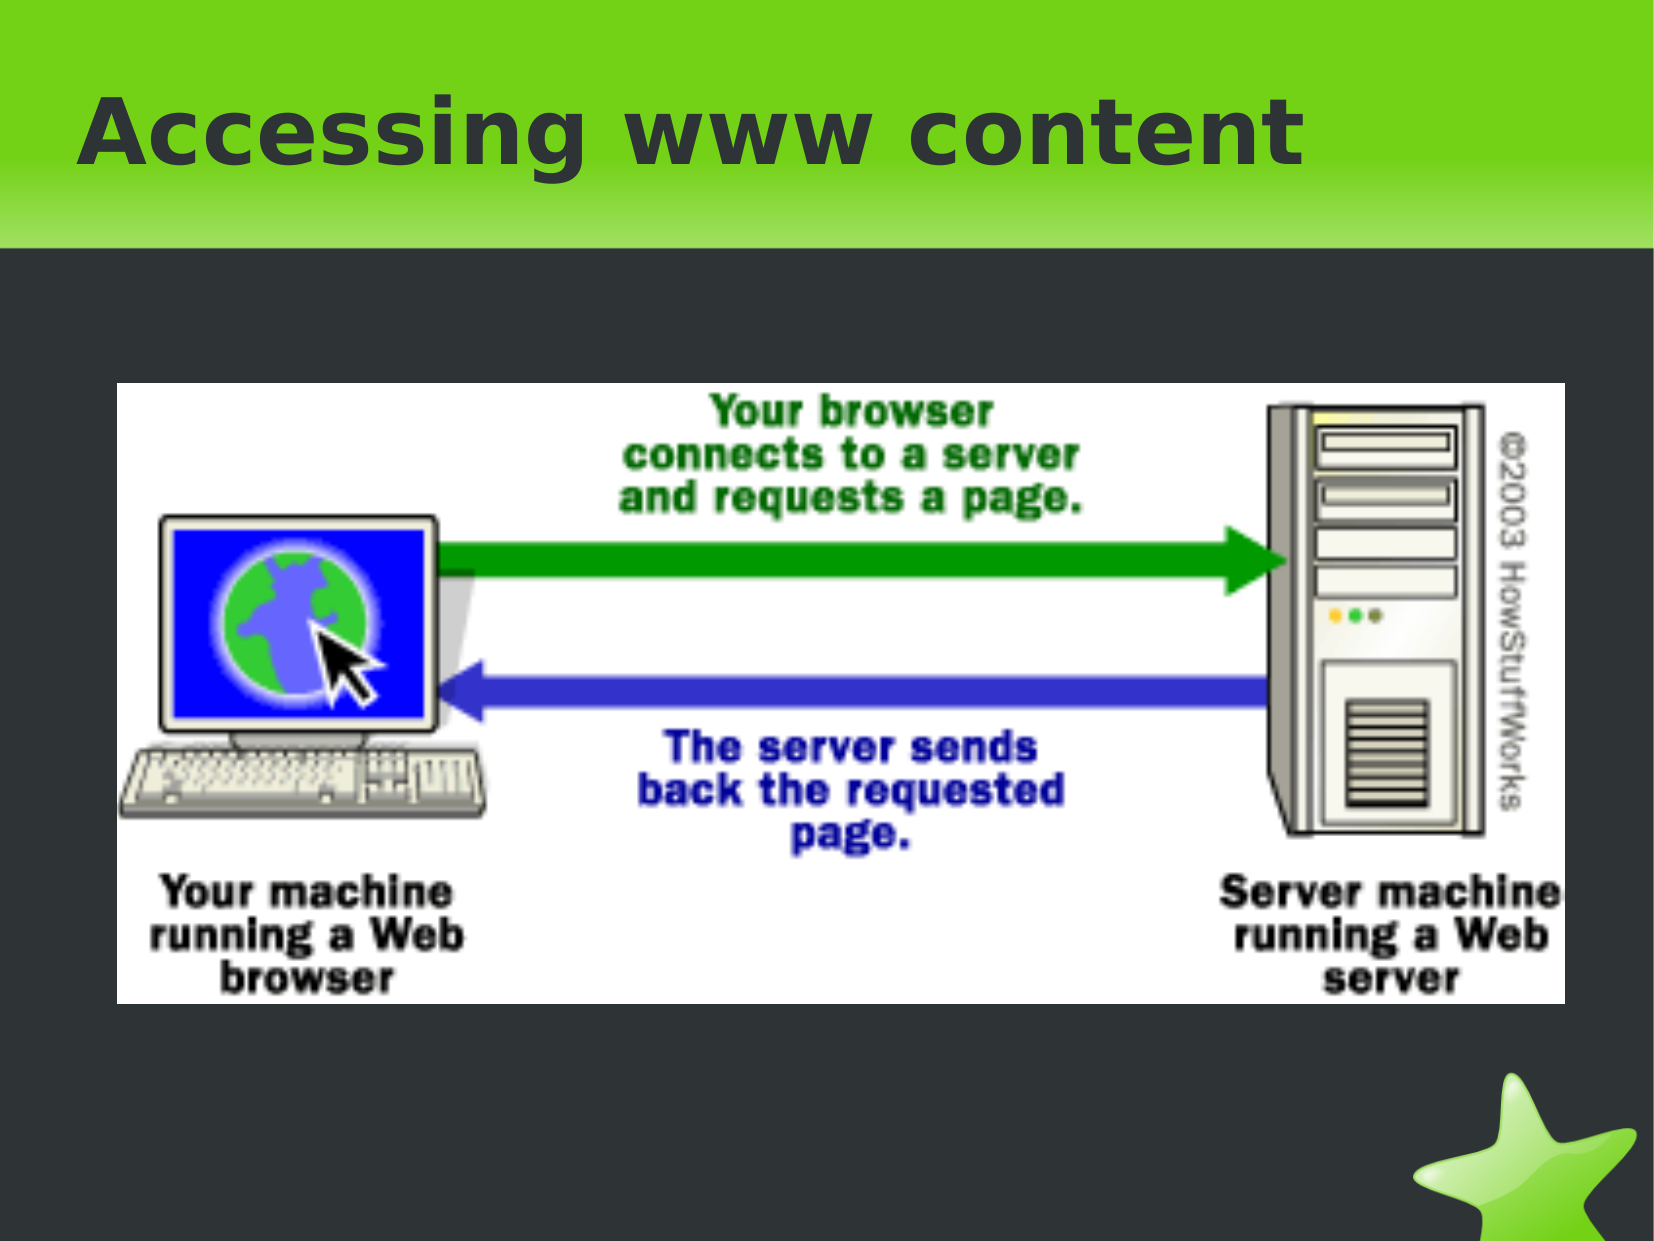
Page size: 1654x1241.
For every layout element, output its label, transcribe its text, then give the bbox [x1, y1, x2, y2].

title Accessing www content [76, 29, 1565, 237]
picture [0, 0, 1654, 1241]
